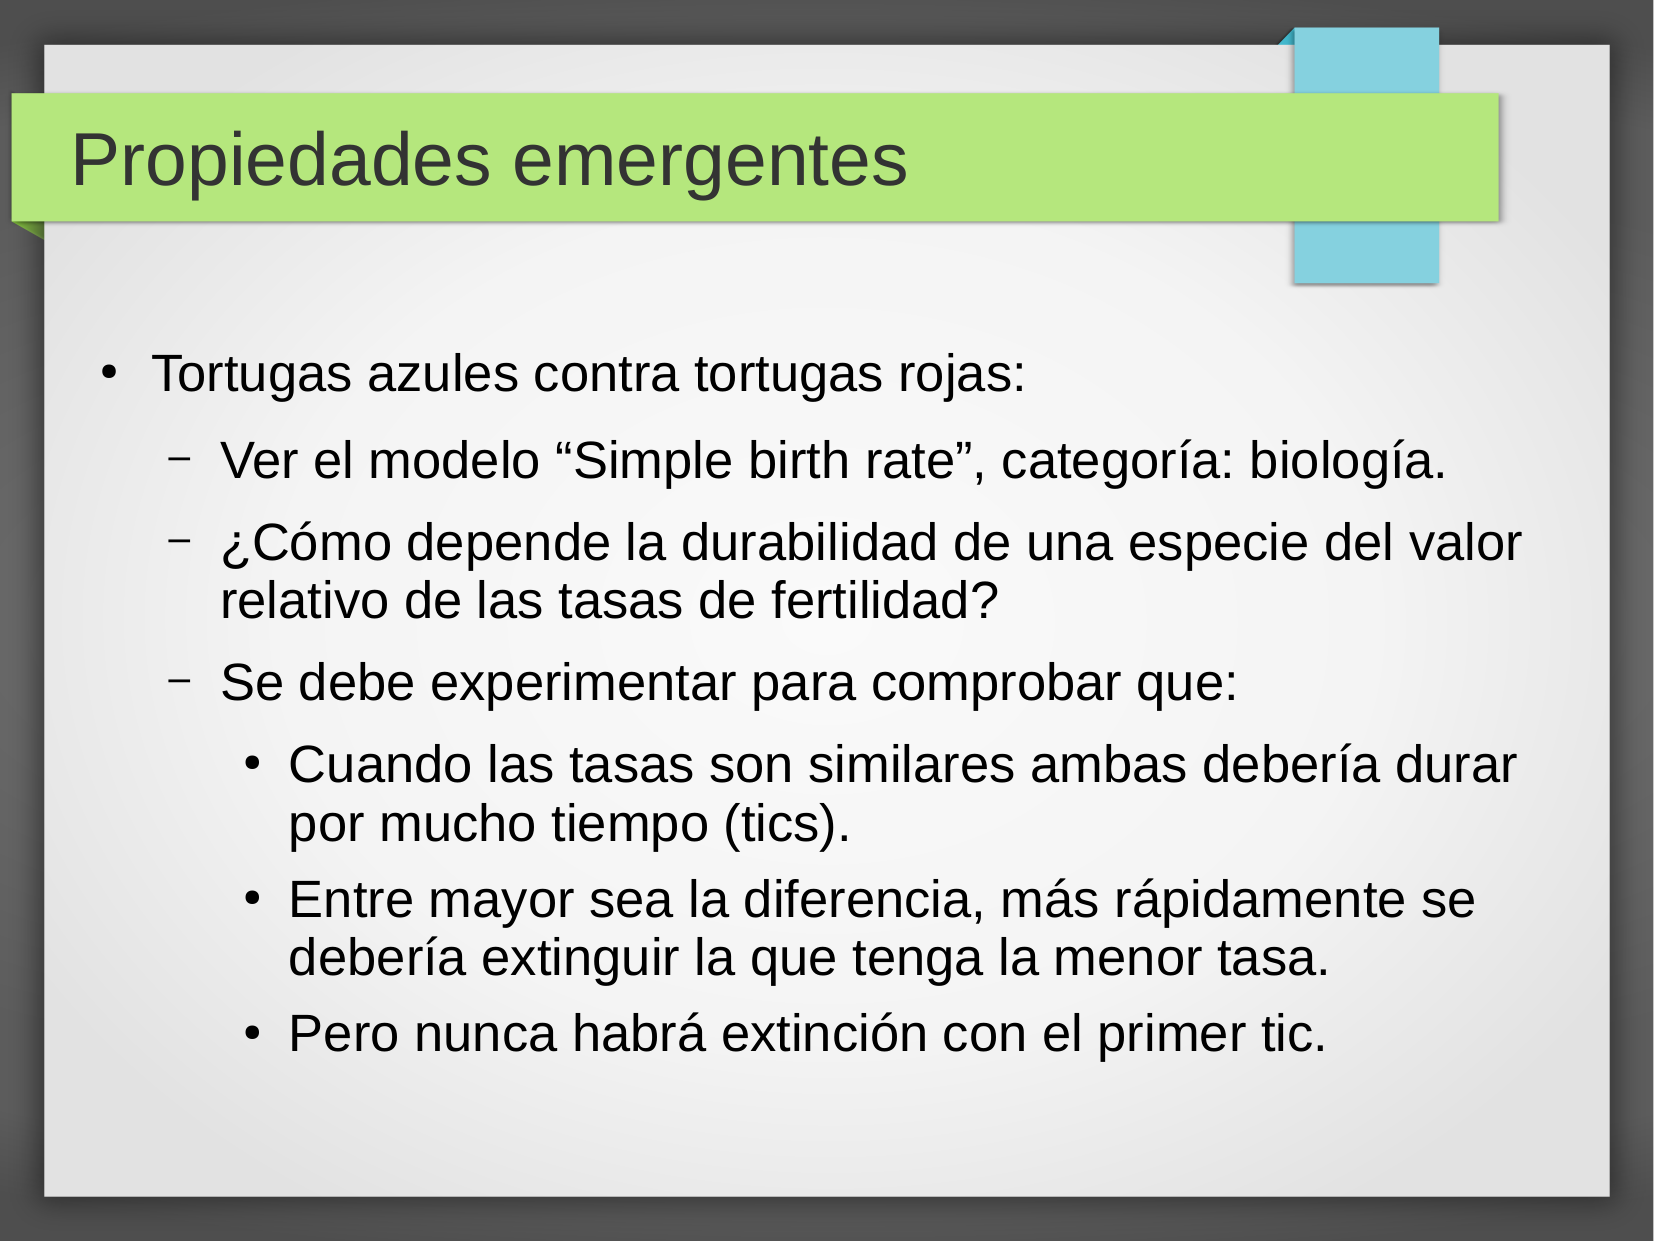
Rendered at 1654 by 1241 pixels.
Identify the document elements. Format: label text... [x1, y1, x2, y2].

list Tortugas azules contra tortugas rojas: Ver el modelo “Simple birth rate”, categoría: biología. ¿Cómo depende la durabilidad de una especie del valor relativo de las tasas de fertilidad? Se debe experimentar para comprobar que: Cuando las tasas son similares ambas debería durar por mucho tiempo (tics). Entre mayor sea la diferencia, más rápidamente se debería extinguir la que tenga la menor tasa. Pero nunca habrá extinción con el primer tic. [82, 343, 1538, 1063]
picture [0, 0, 1654, 1241]
title Propiedades emergentes [70, 106, 1229, 213]
